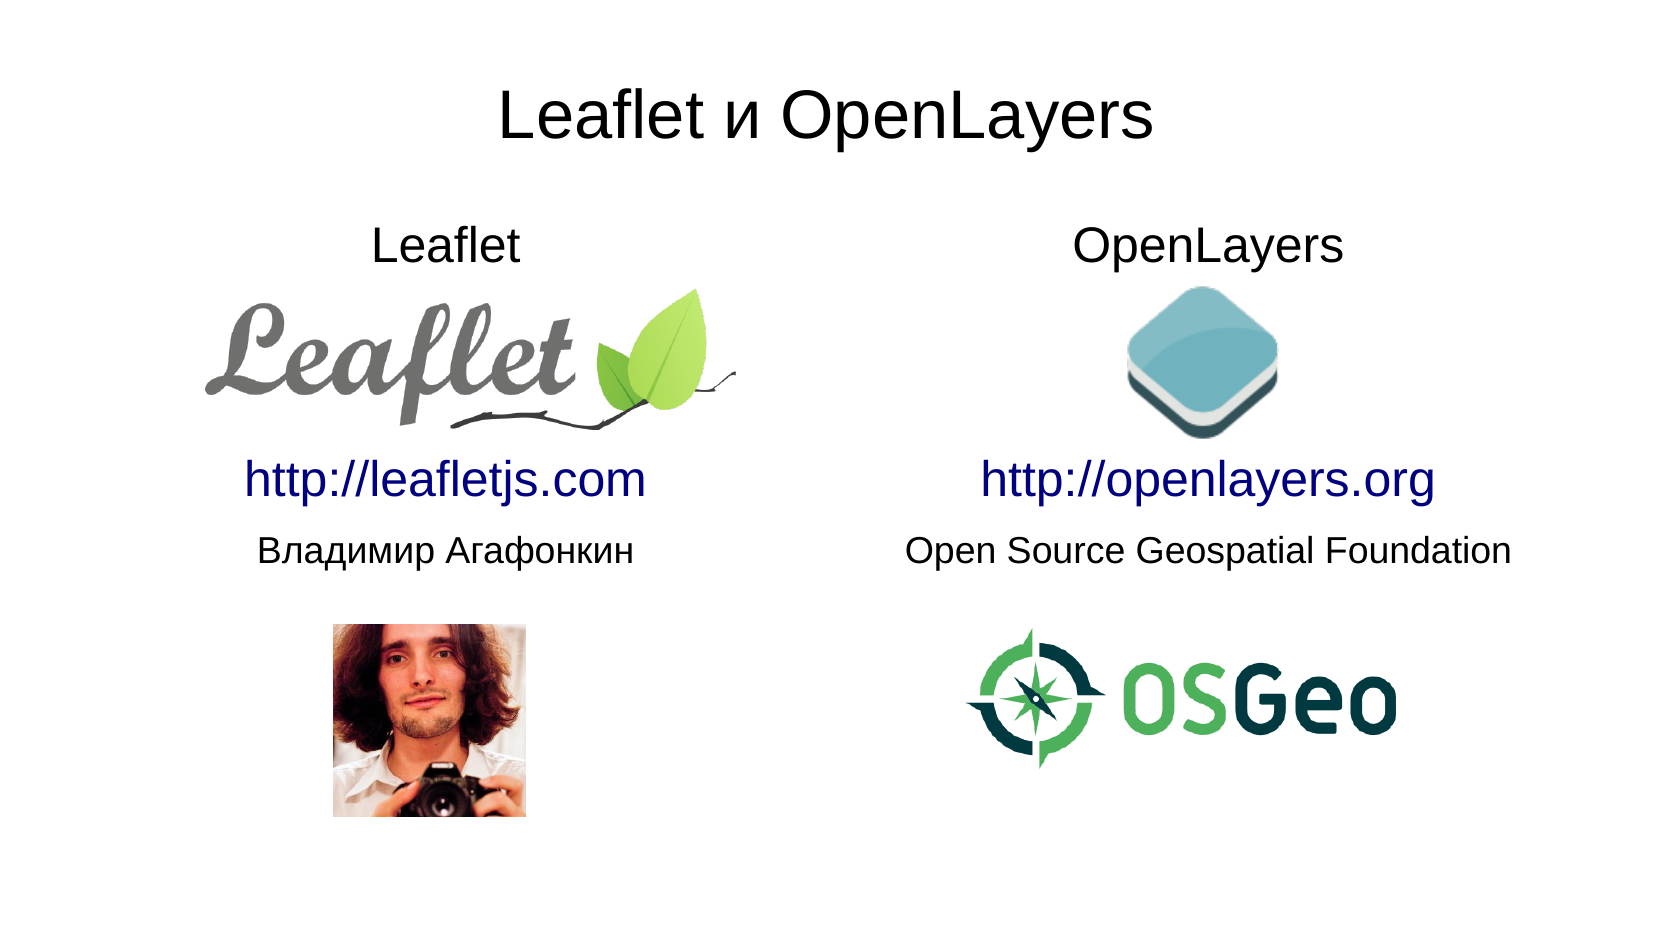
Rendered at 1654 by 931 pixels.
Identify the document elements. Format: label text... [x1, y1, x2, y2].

list OpenLayers http://openlayers.org Open Source Geospatial Foundation [845, 217, 1572, 758]
picture [333, 624, 526, 817]
picture [965, 628, 1396, 769]
list Leaflet http://leafletjs.com Владимир Агафонкин [82, 217, 809, 758]
title Leaflet и OpenLayers [82, 37, 1571, 193]
picture [205, 288, 736, 430]
picture [1125, 284, 1282, 442]
